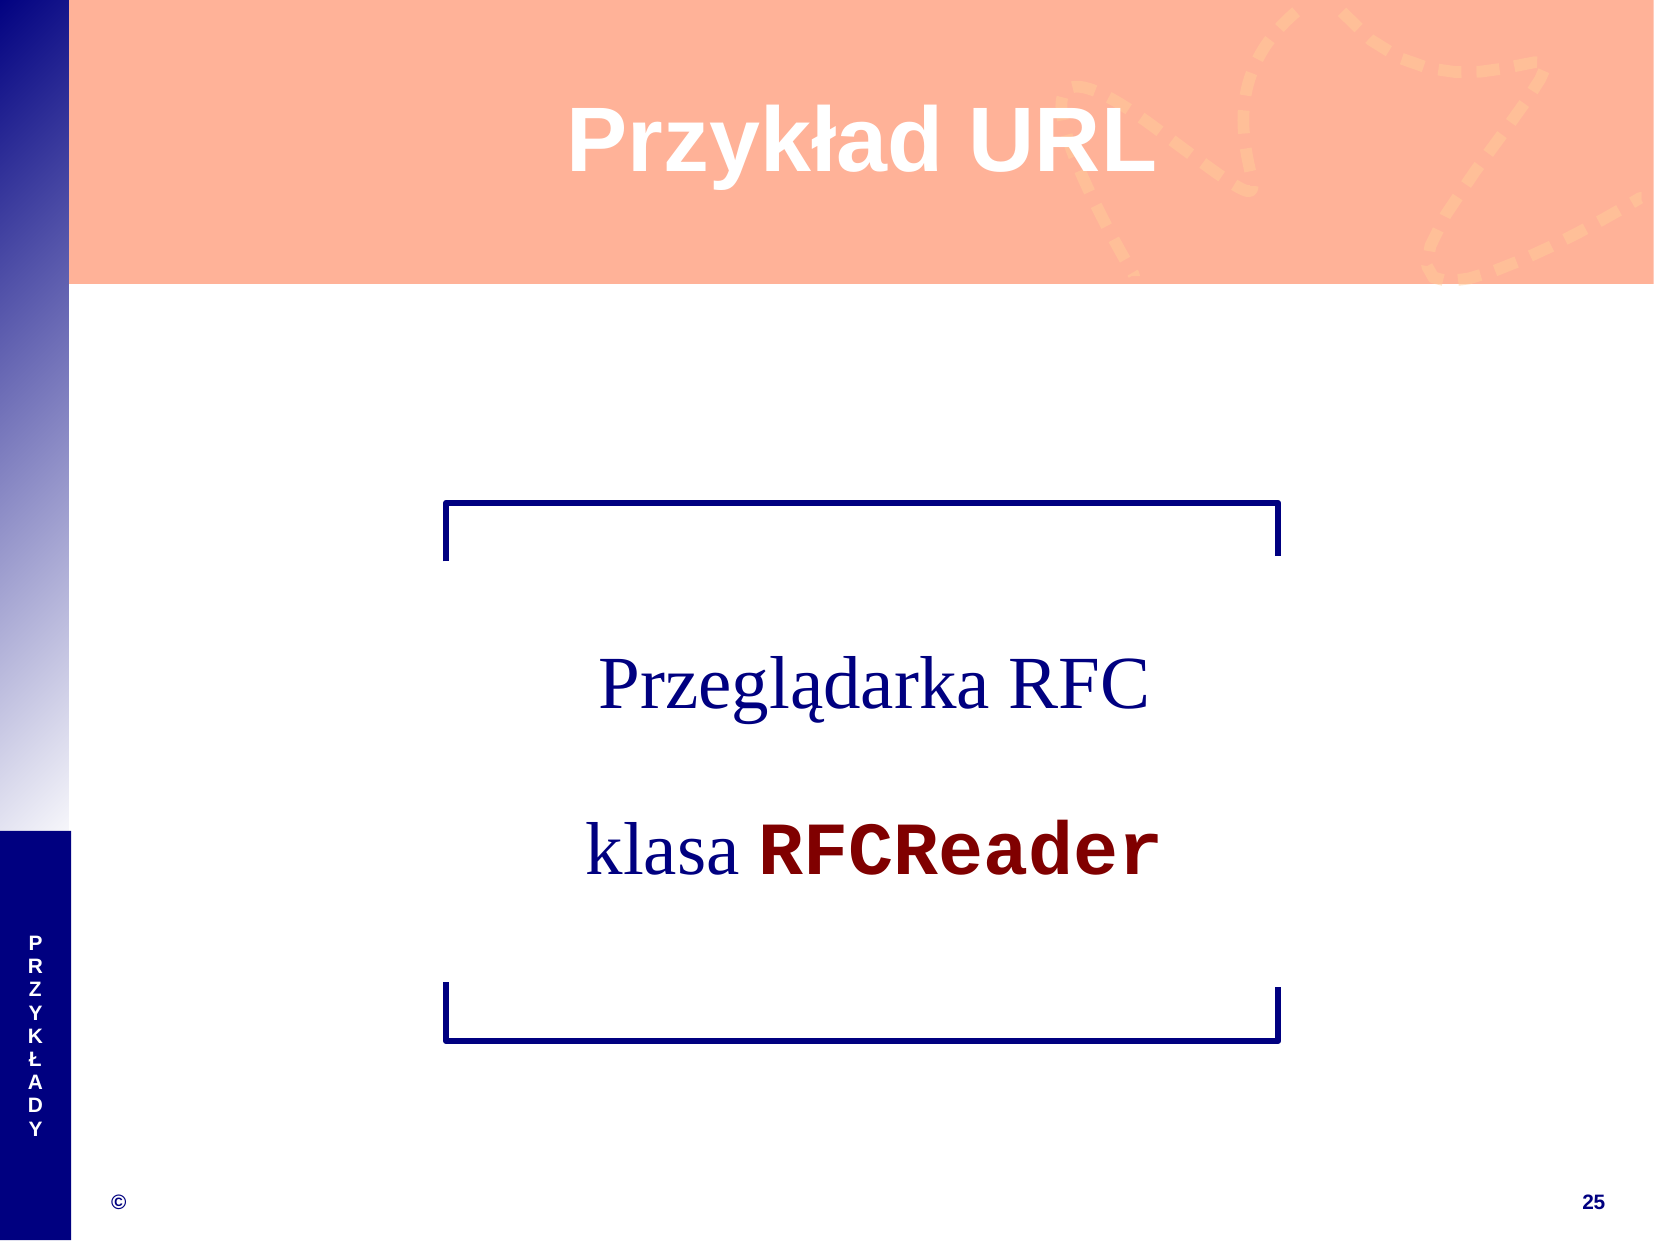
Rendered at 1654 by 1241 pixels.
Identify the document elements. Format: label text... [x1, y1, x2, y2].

text_box P R Z Y K Ł A D Y [0, 831, 71, 1241]
title Przykład URL [70, 36, 1654, 244]
text_box Przeglądarka RFC klasa RFCReader [461, 463, 1263, 1076]
